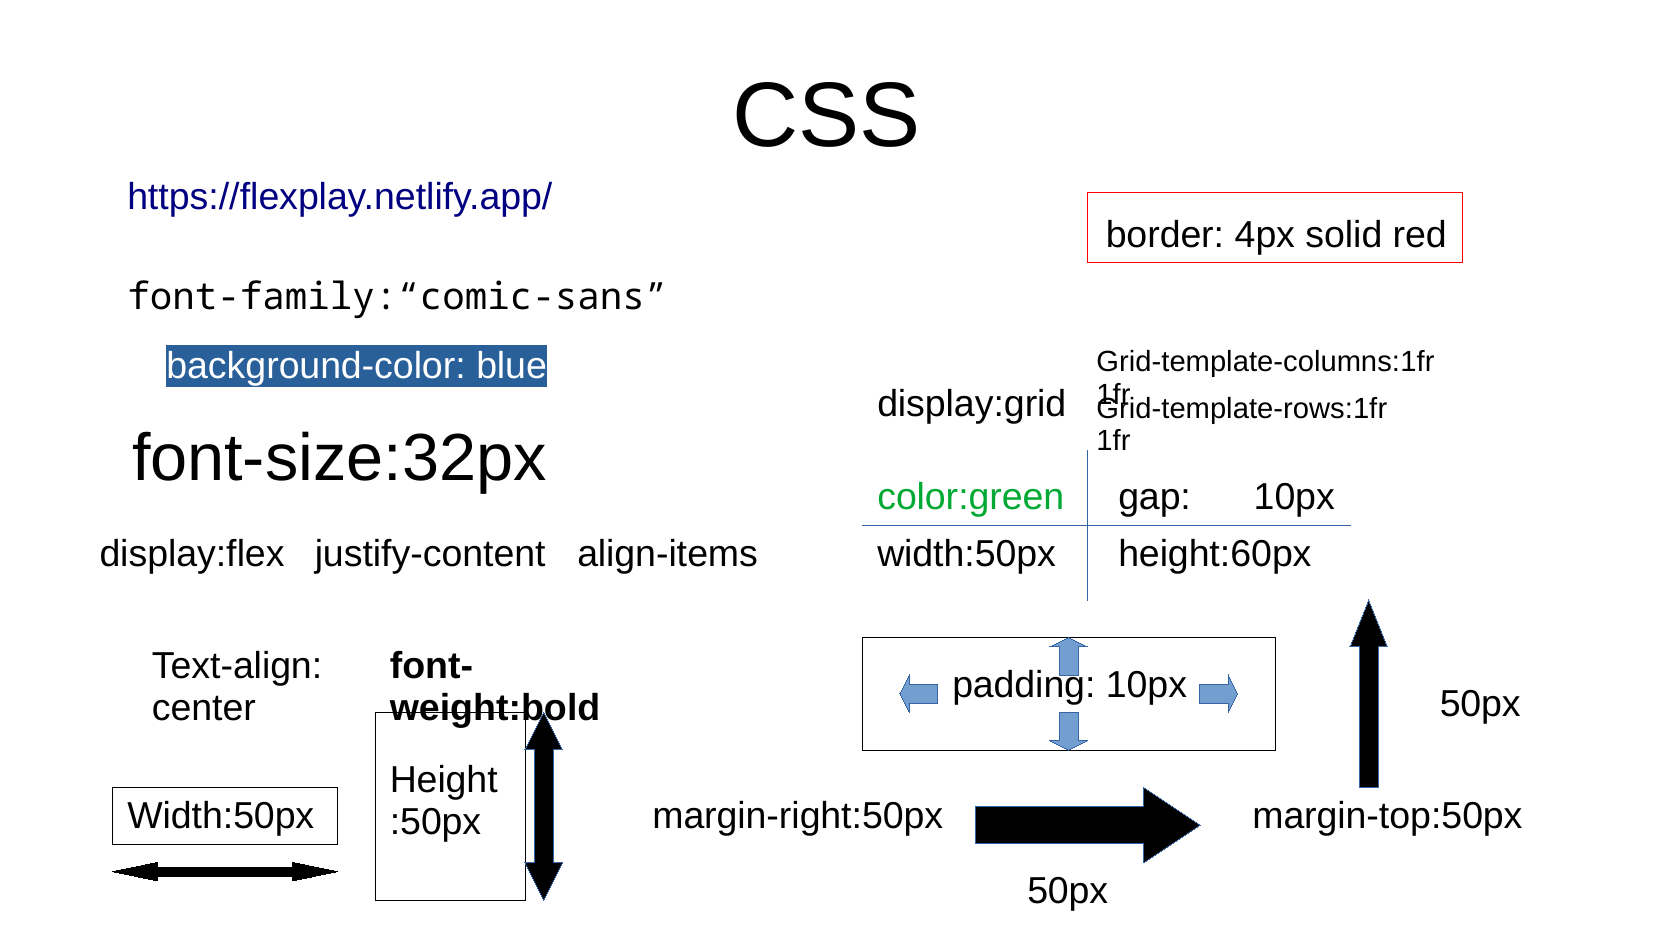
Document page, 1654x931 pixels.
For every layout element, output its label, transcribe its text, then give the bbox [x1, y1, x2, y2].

text_box [524, 712, 563, 901]
text_box height:60px [1103, 526, 1328, 582]
text_box [1199, 674, 1238, 713]
text_box display:flex [84, 525, 300, 582]
text_box Grid-template-columns:1fr 1fr [1081, 337, 1492, 386]
text_box color:green [862, 468, 1080, 525]
text_box align-items [562, 525, 774, 582]
text_box [1049, 712, 1181, 783]
text_box Text-align: center [137, 637, 338, 737]
text_box font-family:“comic-sans” [112, 262, 683, 329]
text_box padding: 10px [937, 655, 1203, 713]
text_box margin-right:50px [637, 787, 959, 845]
text_box margin-top:50px [1237, 787, 1538, 845]
text_box [1349, 599, 1388, 788]
text_box Grid-template-rows:1fr 1fr [1081, 384, 1445, 432]
text_box [1049, 637, 1088, 676]
text_box Height :50px [376, 750, 513, 863]
text_box background-color: blue [151, 337, 563, 395]
text_box gap: 10px [1103, 468, 1351, 525]
text_box display:grid [862, 375, 1081, 432]
text_box justify-content [300, 525, 561, 582]
text_box [899, 674, 938, 713]
text_box font-size:32px [117, 412, 563, 503]
text_box 50px [1012, 862, 1124, 920]
text_box border: 4px solid red [1091, 205, 1462, 262]
text_box font-weight:bold [375, 637, 699, 695]
text_box width:50px [862, 526, 1072, 582]
text_box Width:50px [113, 788, 330, 844]
text_box https://flexplay.netlify.app/ [112, 168, 568, 226]
text_box 50px [1425, 675, 1536, 732]
title CSS [82, 37, 1571, 193]
text_box [975, 787, 1201, 863]
text_box [112, 862, 338, 881]
